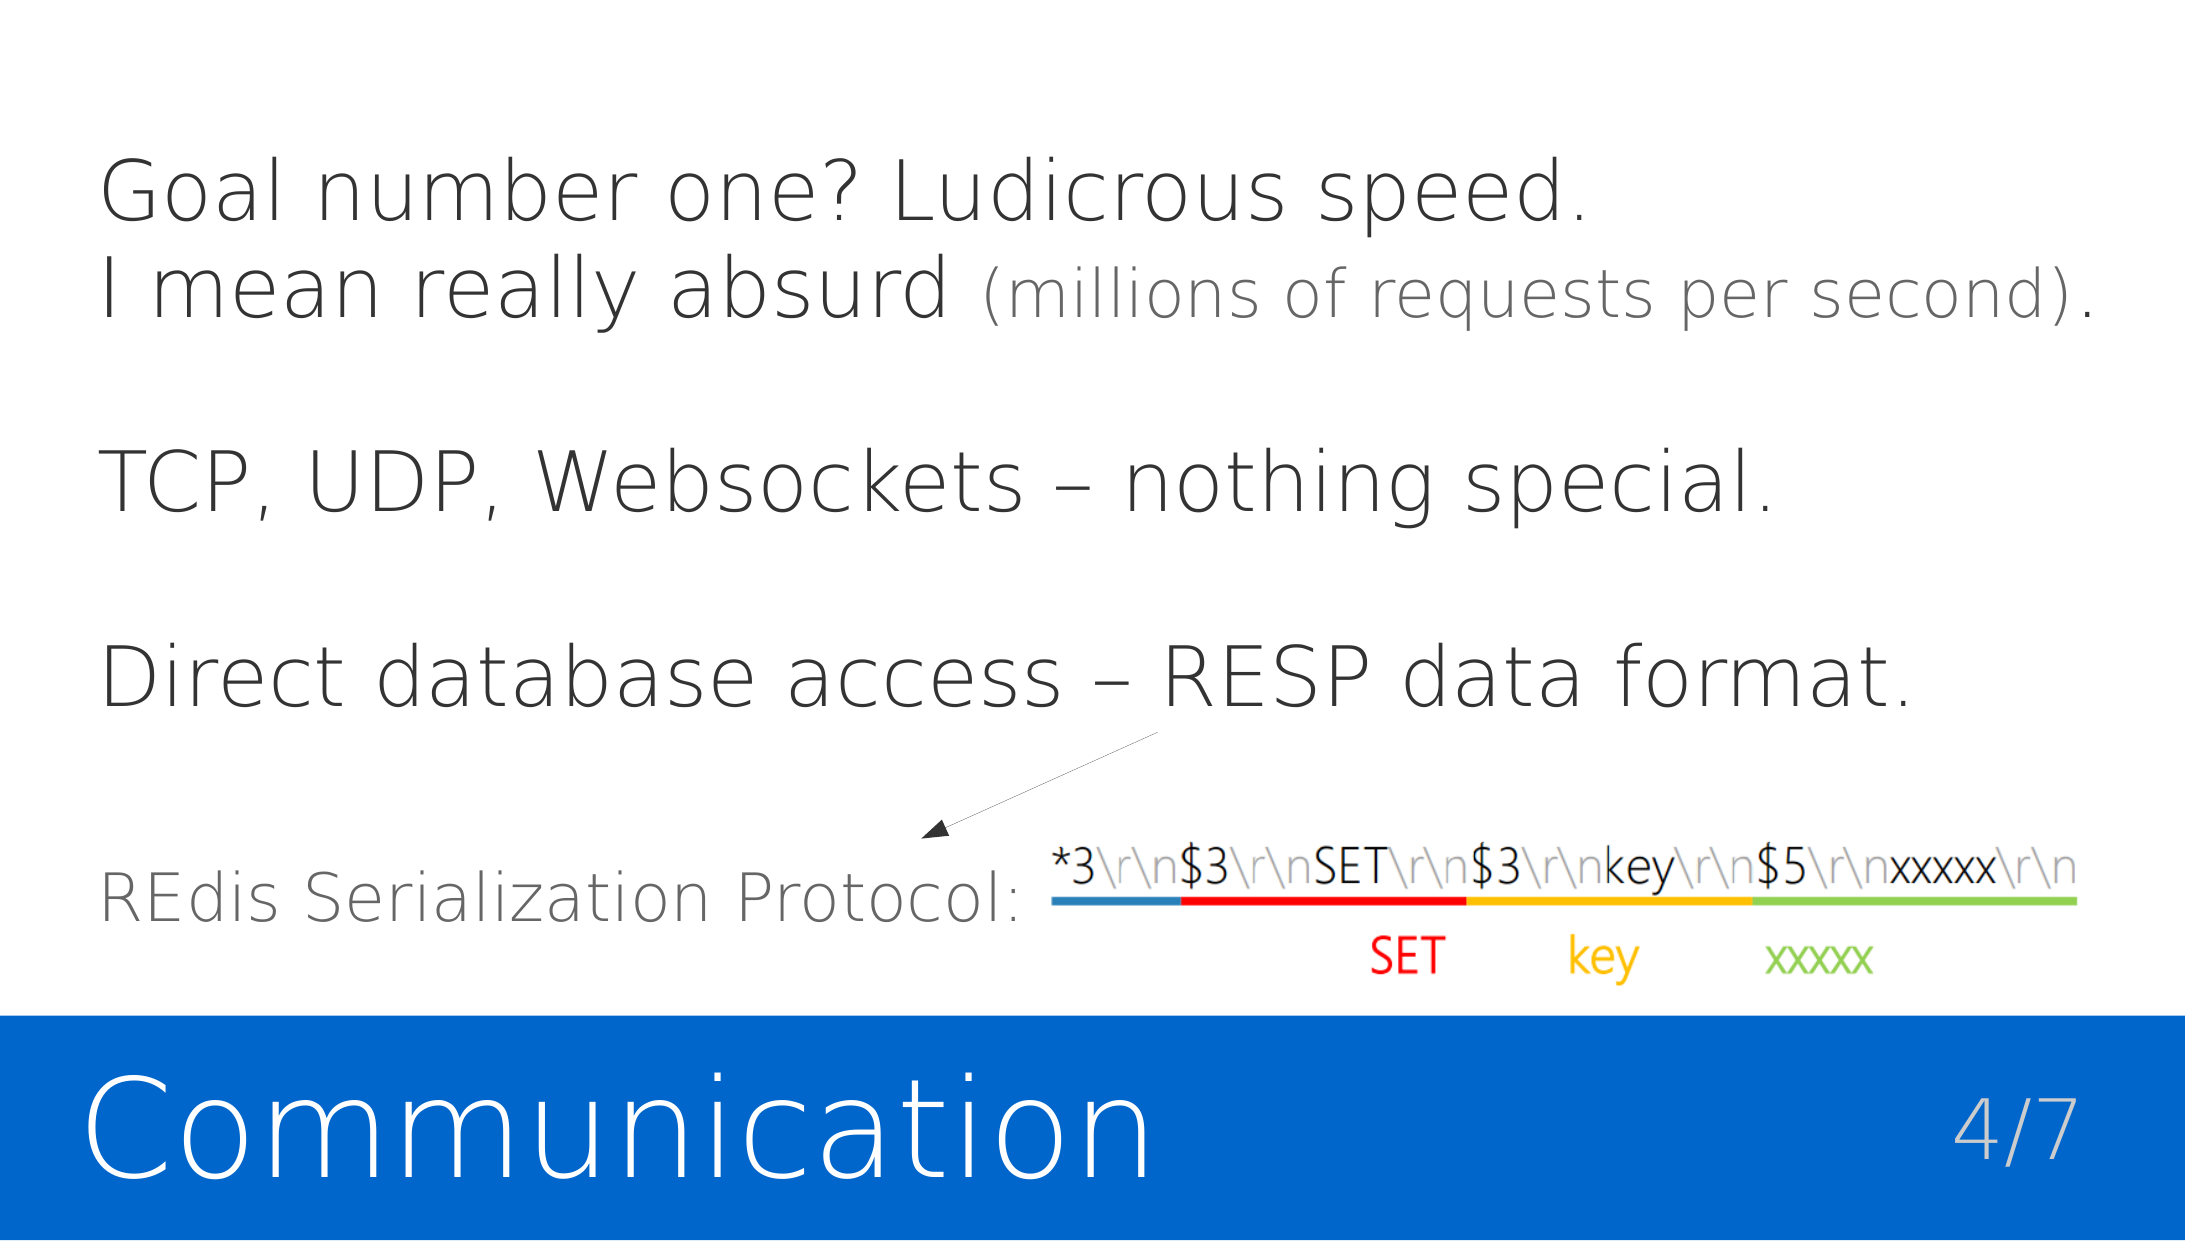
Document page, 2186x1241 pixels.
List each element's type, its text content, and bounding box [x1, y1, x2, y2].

text_box Goal number one? Ludicrous speed. I mean really absurd (millions of requests per second). TCP, UDP, Websockets – nothing special. Direct database access – RESP data format. [82, 136, 2126, 922]
text_box REdis Serialization Protocol: [82, 852, 1039, 981]
text_box Communication [62, 1041, 2071, 1224]
picture [1039, 837, 2091, 993]
text_box 4/7 [1937, 1074, 2174, 1187]
text_box [0, 1015, 2185, 1241]
